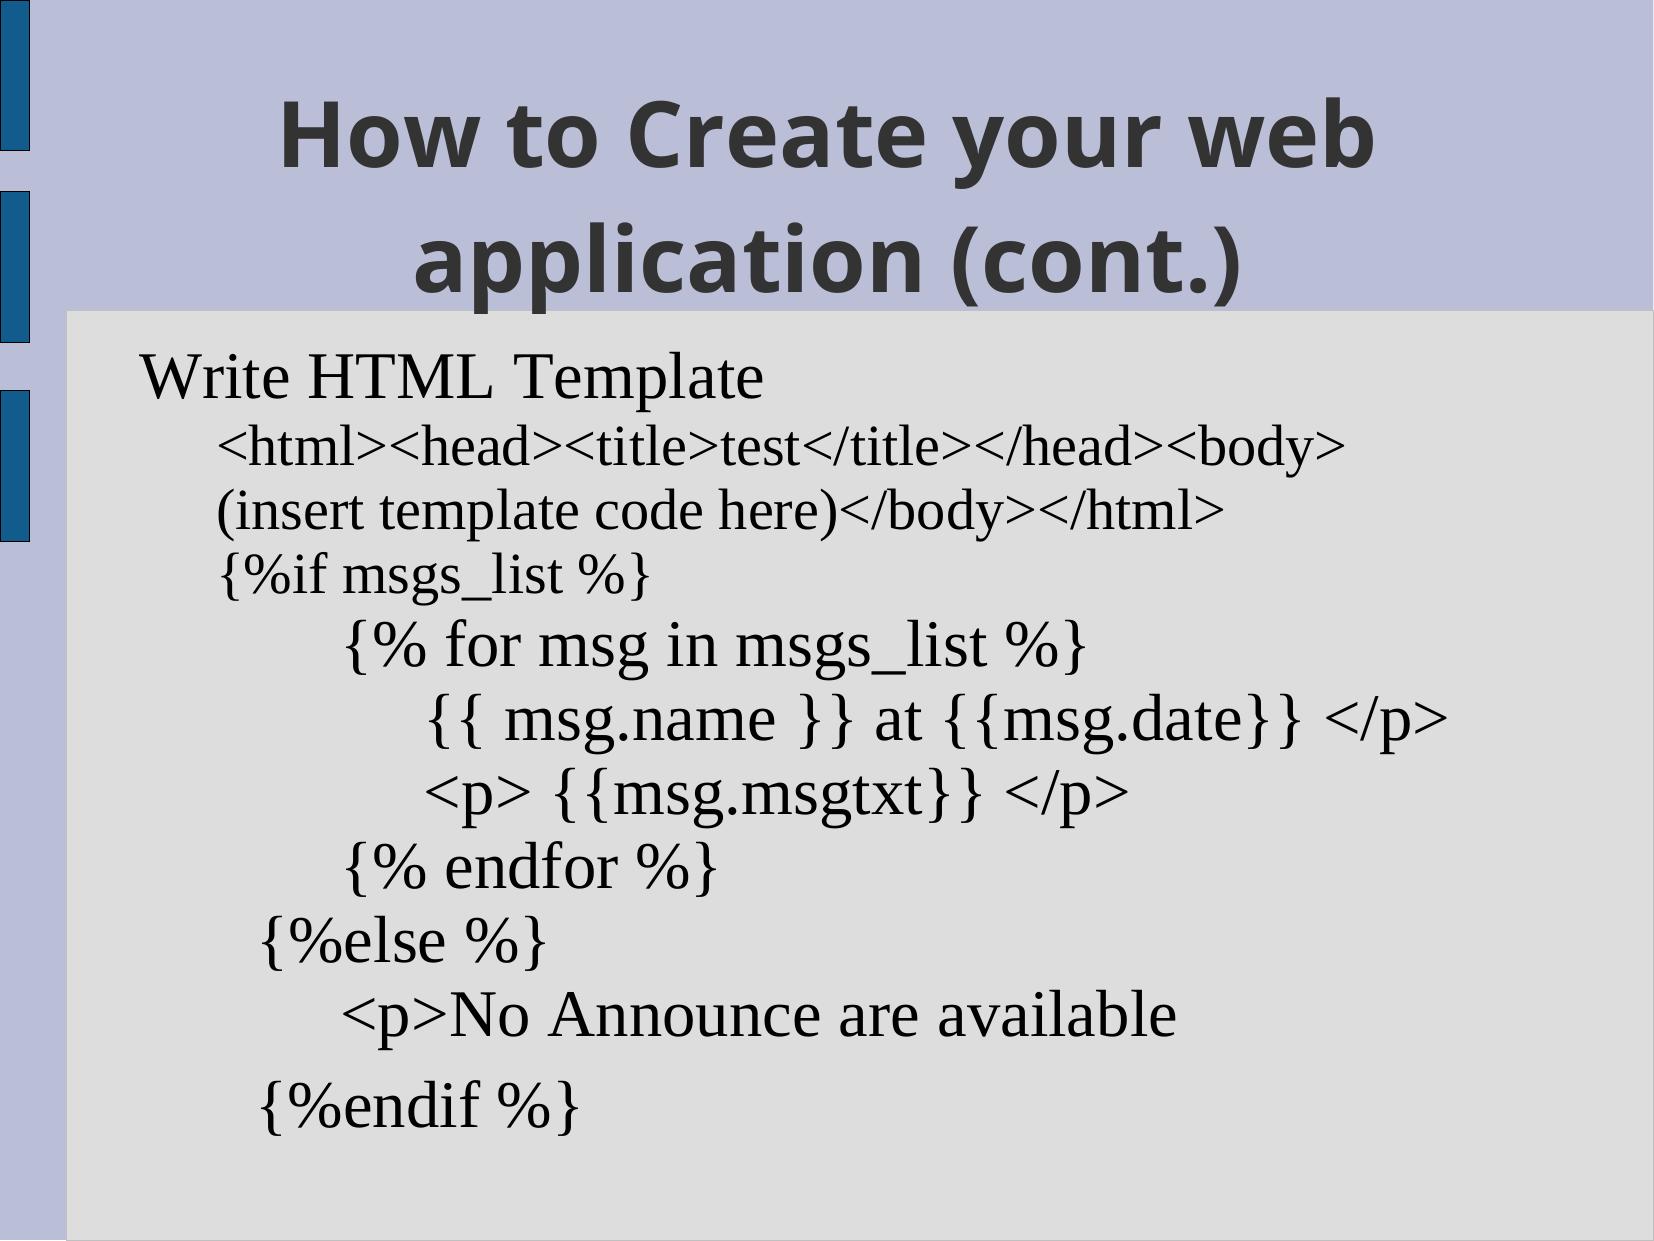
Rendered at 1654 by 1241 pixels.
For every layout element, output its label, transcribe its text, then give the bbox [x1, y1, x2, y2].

list Write HTML Template <html><head><title>test</title></head><body> (insert template code here)</body></html> {%if msgs_list %} {% for msg in msgs_list %} {{ msg.name }} at {{msg.date}} </p> <p> {{msg.msgtxt}} </p> {% endfor %} {%else %} <p>No Announce are available {%endif %} [121, 338, 1534, 1145]
title How to Create your web application (cont.) [121, 84, 1534, 305]
